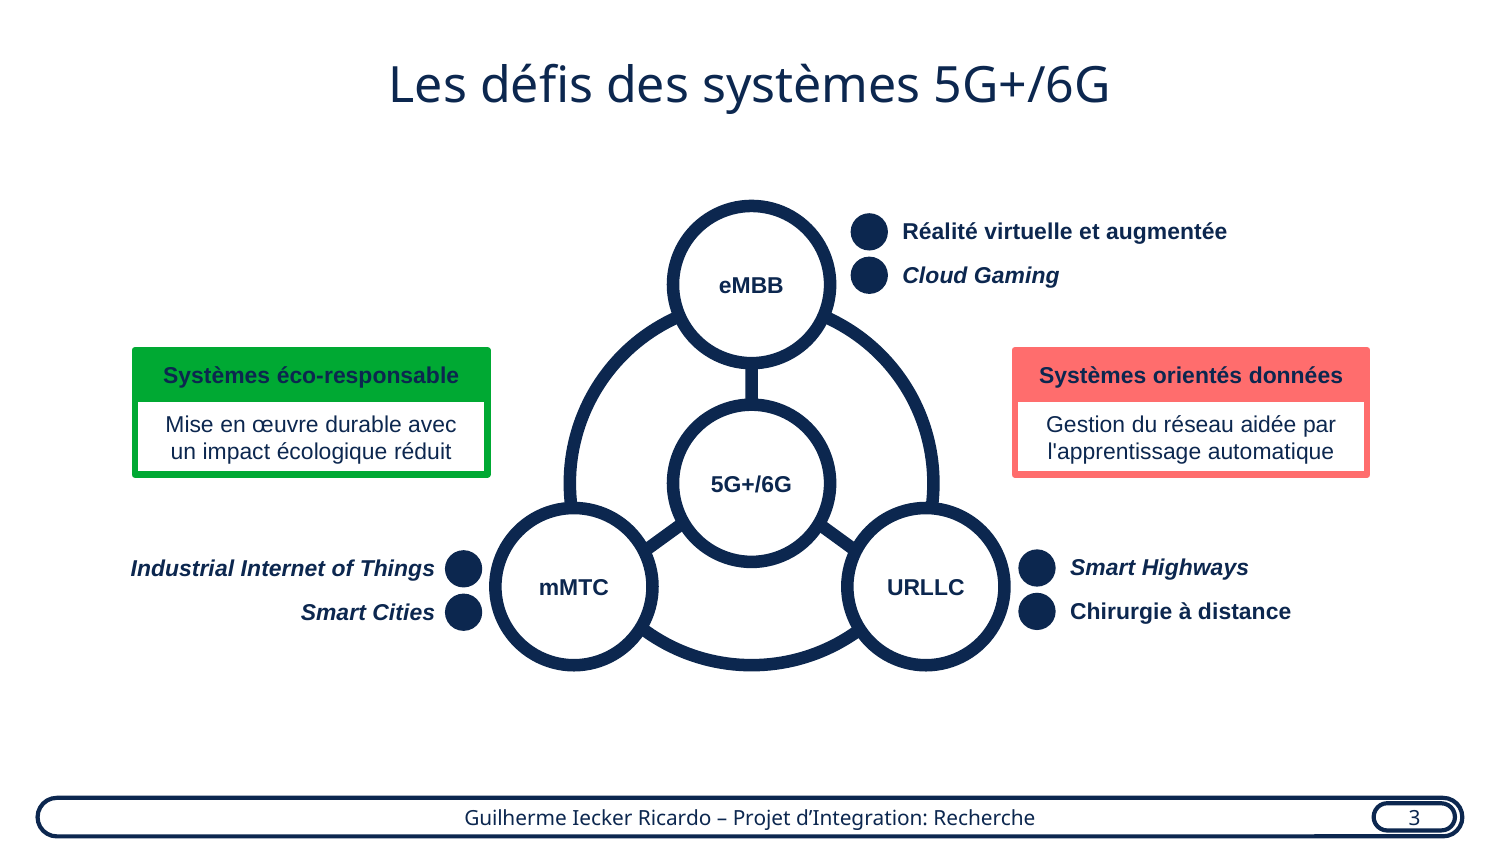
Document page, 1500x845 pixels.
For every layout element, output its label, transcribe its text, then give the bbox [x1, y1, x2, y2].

text_box mMTC [495, 507, 653, 666]
text_box [850, 256, 887, 294]
text_box Smart Highways [1055, 547, 1426, 589]
text_box Industrial Internet of Things [80, 548, 451, 590]
text_box Réalité virtuelle et augmentée [887, 211, 1351, 278]
text_box eMBB [672, 205, 831, 363]
text_box [1018, 592, 1055, 631]
text_box 3 [1373, 803, 1456, 831]
text_box [1018, 549, 1055, 587]
text_box Mise en œuvre durable avec un impact écologique réduit [134, 398, 488, 475]
text_box Cloud Gaming [887, 255, 1258, 296]
text_box Systèmes orientés données [1014, 350, 1368, 398]
text_box Systèmes éco-responsable [134, 350, 488, 398]
text_box Gestion du réseau aidée par l'apprentissage automatique [1014, 398, 1368, 475]
text_box [451, 550, 483, 588]
text_box Guilherme Iecker Ricardo – Projet d’Integration: Recherche [37, 797, 1463, 837]
text_box URLLC [847, 507, 1005, 666]
text_box Smart Cities [80, 592, 451, 633]
text_box Chirurgie à distance [1055, 591, 1426, 632]
text_box 5G+/6G [672, 404, 831, 562]
text_box [850, 213, 887, 251]
title Les défis des systèmes 5G+/6G [236, 37, 1264, 193]
text_box [451, 593, 483, 631]
